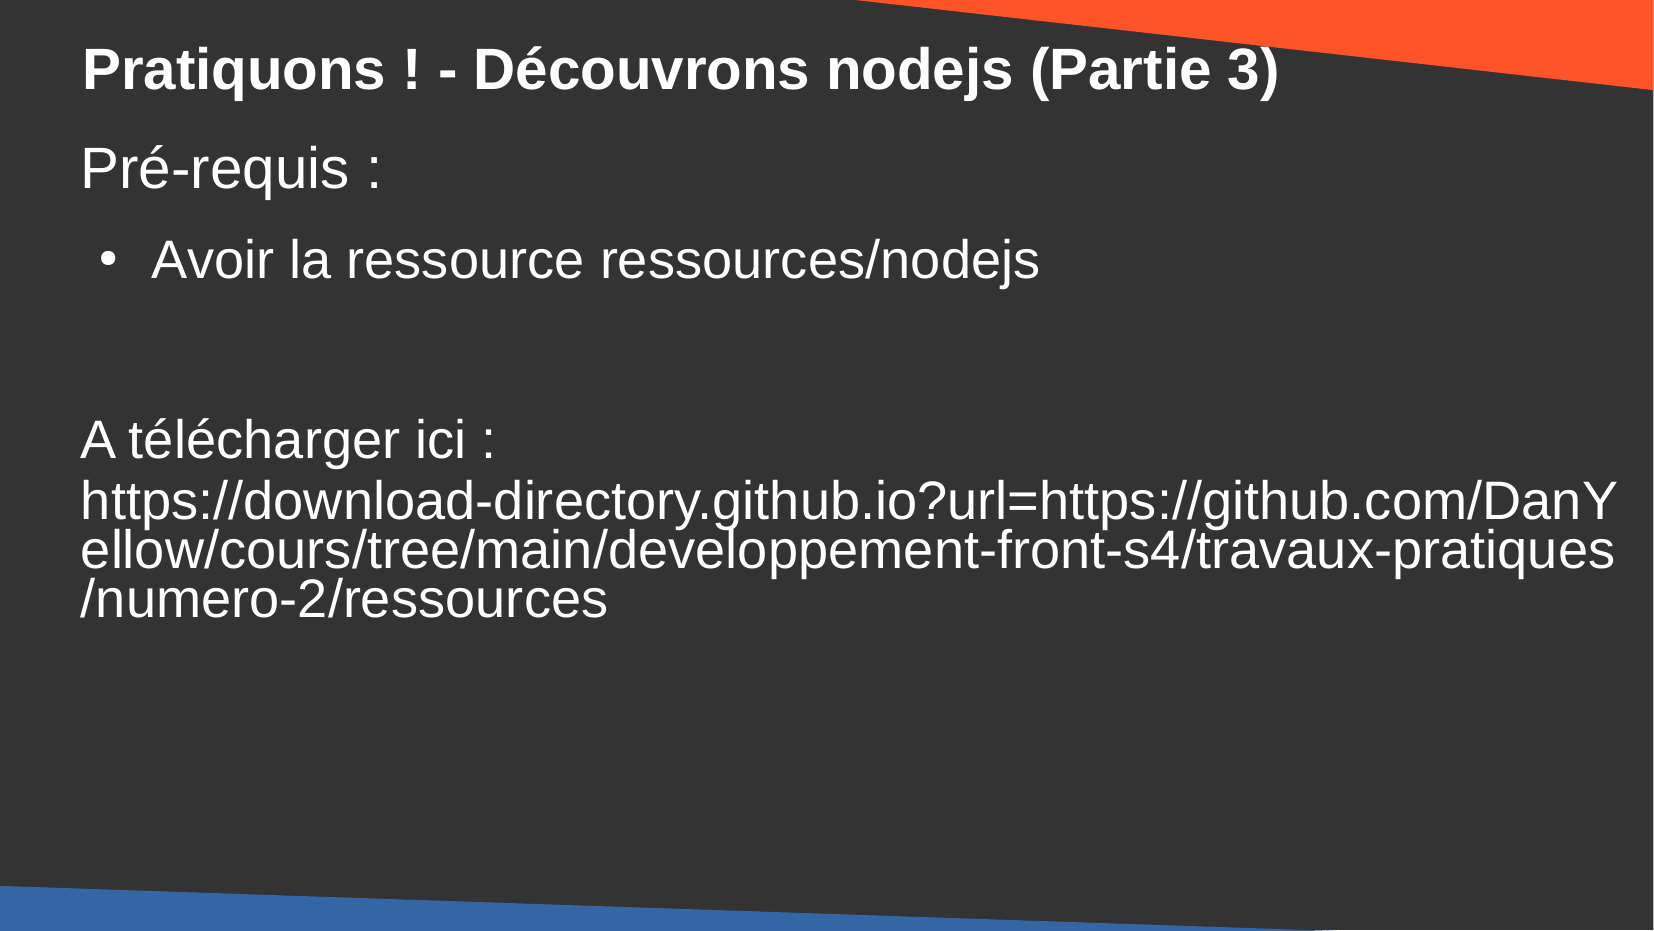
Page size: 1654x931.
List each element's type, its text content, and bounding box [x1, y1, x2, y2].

title Pratiquons ! - Découvrons nodejs (Partie 3) [82, 37, 1571, 114]
text_box [855, 0, 1654, 91]
list Pré-requis : Avoir la ressource ressources/nodejs A télécharger ici : https://download-directory.github.io?url=https://github.com/DanYellow/cours/tree/main/developpement-front-s4/travaux-pratiques/numero-2/ressources [80, 135, 1620, 721]
text_box [0, 885, 1337, 931]
